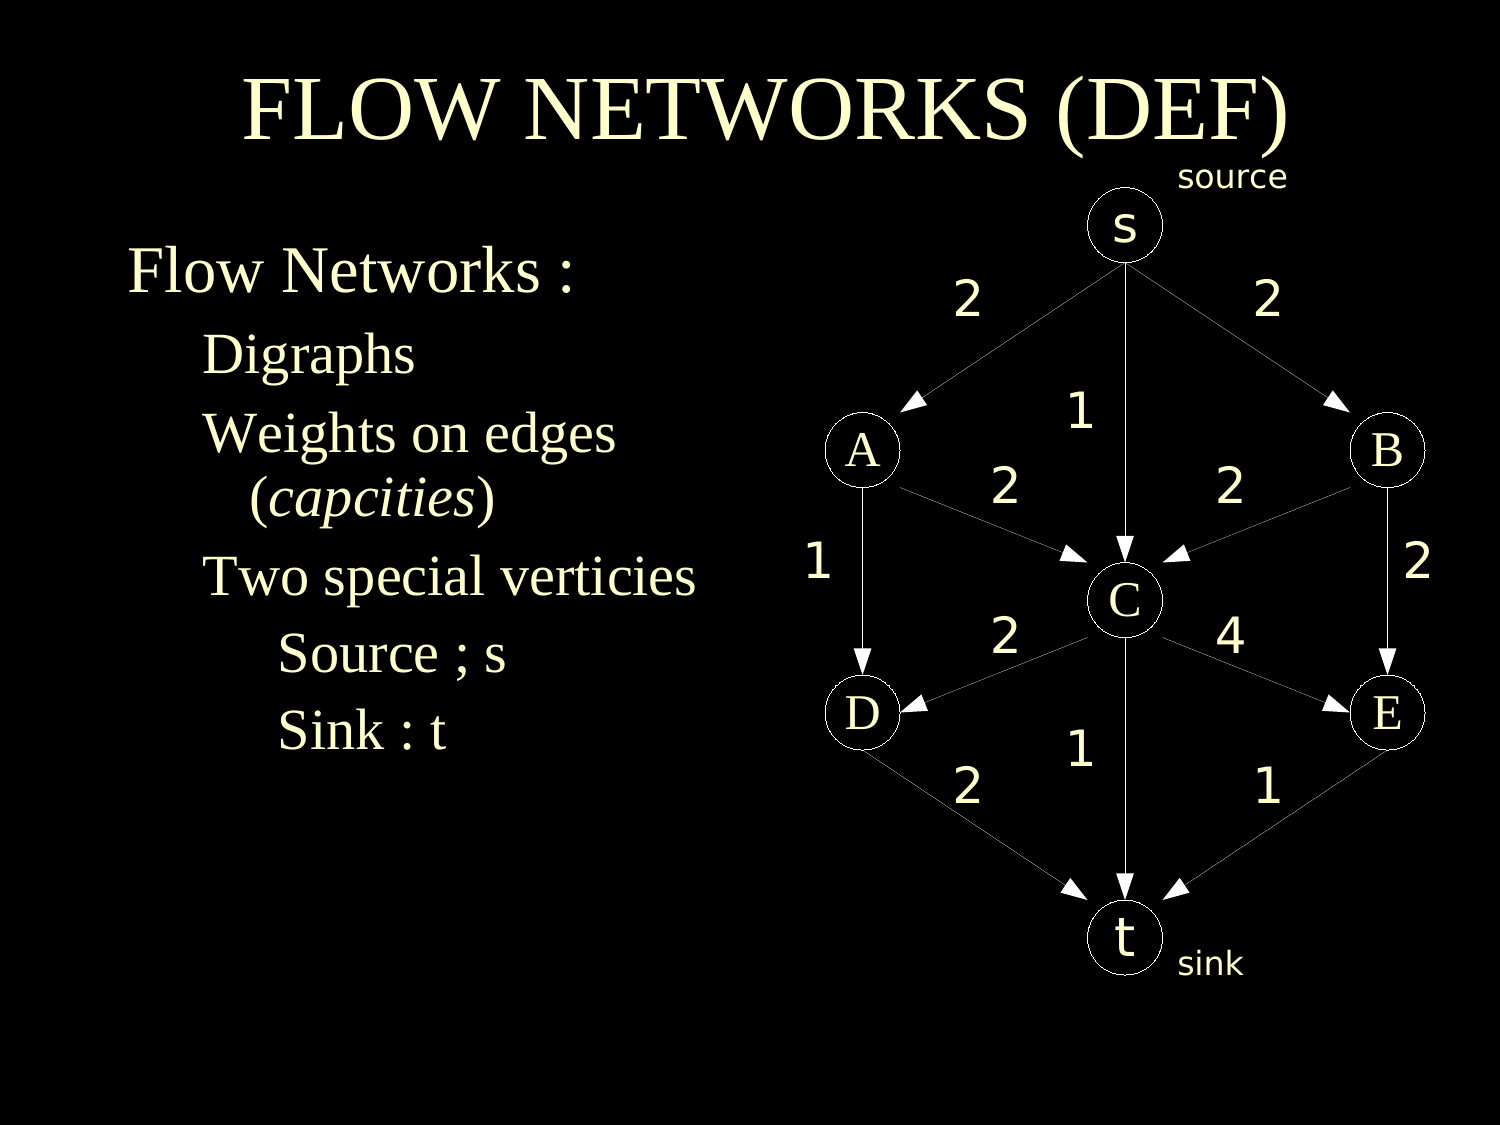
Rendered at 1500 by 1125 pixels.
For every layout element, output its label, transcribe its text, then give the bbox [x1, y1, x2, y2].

text_box 2 [1237, 262, 1313, 338]
text_box 2 [937, 262, 1013, 338]
text_box B [1350, 412, 1426, 488]
text_box t [1087, 900, 1163, 976]
text_box E [1350, 675, 1426, 751]
text_box C [1087, 562, 1163, 638]
text_box 4 [1200, 600, 1276, 676]
text_box 2 [1387, 525, 1463, 601]
text_box A [825, 412, 901, 488]
title FLOW NETWORKS (DEF) [37, 50, 1496, 167]
text_box 1 [787, 525, 863, 601]
text_box 2 [975, 450, 1051, 526]
text_box 2 [937, 750, 1013, 826]
text_box 1 [1237, 750, 1313, 826]
text_box 1 [1050, 712, 1126, 788]
text_box 2 [975, 600, 1051, 676]
text_box source [1162, 149, 1313, 225]
text_box D [825, 675, 901, 751]
text_box 1 [1050, 375, 1126, 451]
text_box 2 [1200, 450, 1276, 526]
text_box sink [1162, 937, 1313, 1013]
list Flow Networks : Digraphs Weights on edges (capcities) Two special verticies Source ; s Sink : t [112, 224, 788, 1083]
text_box s [1087, 187, 1163, 263]
